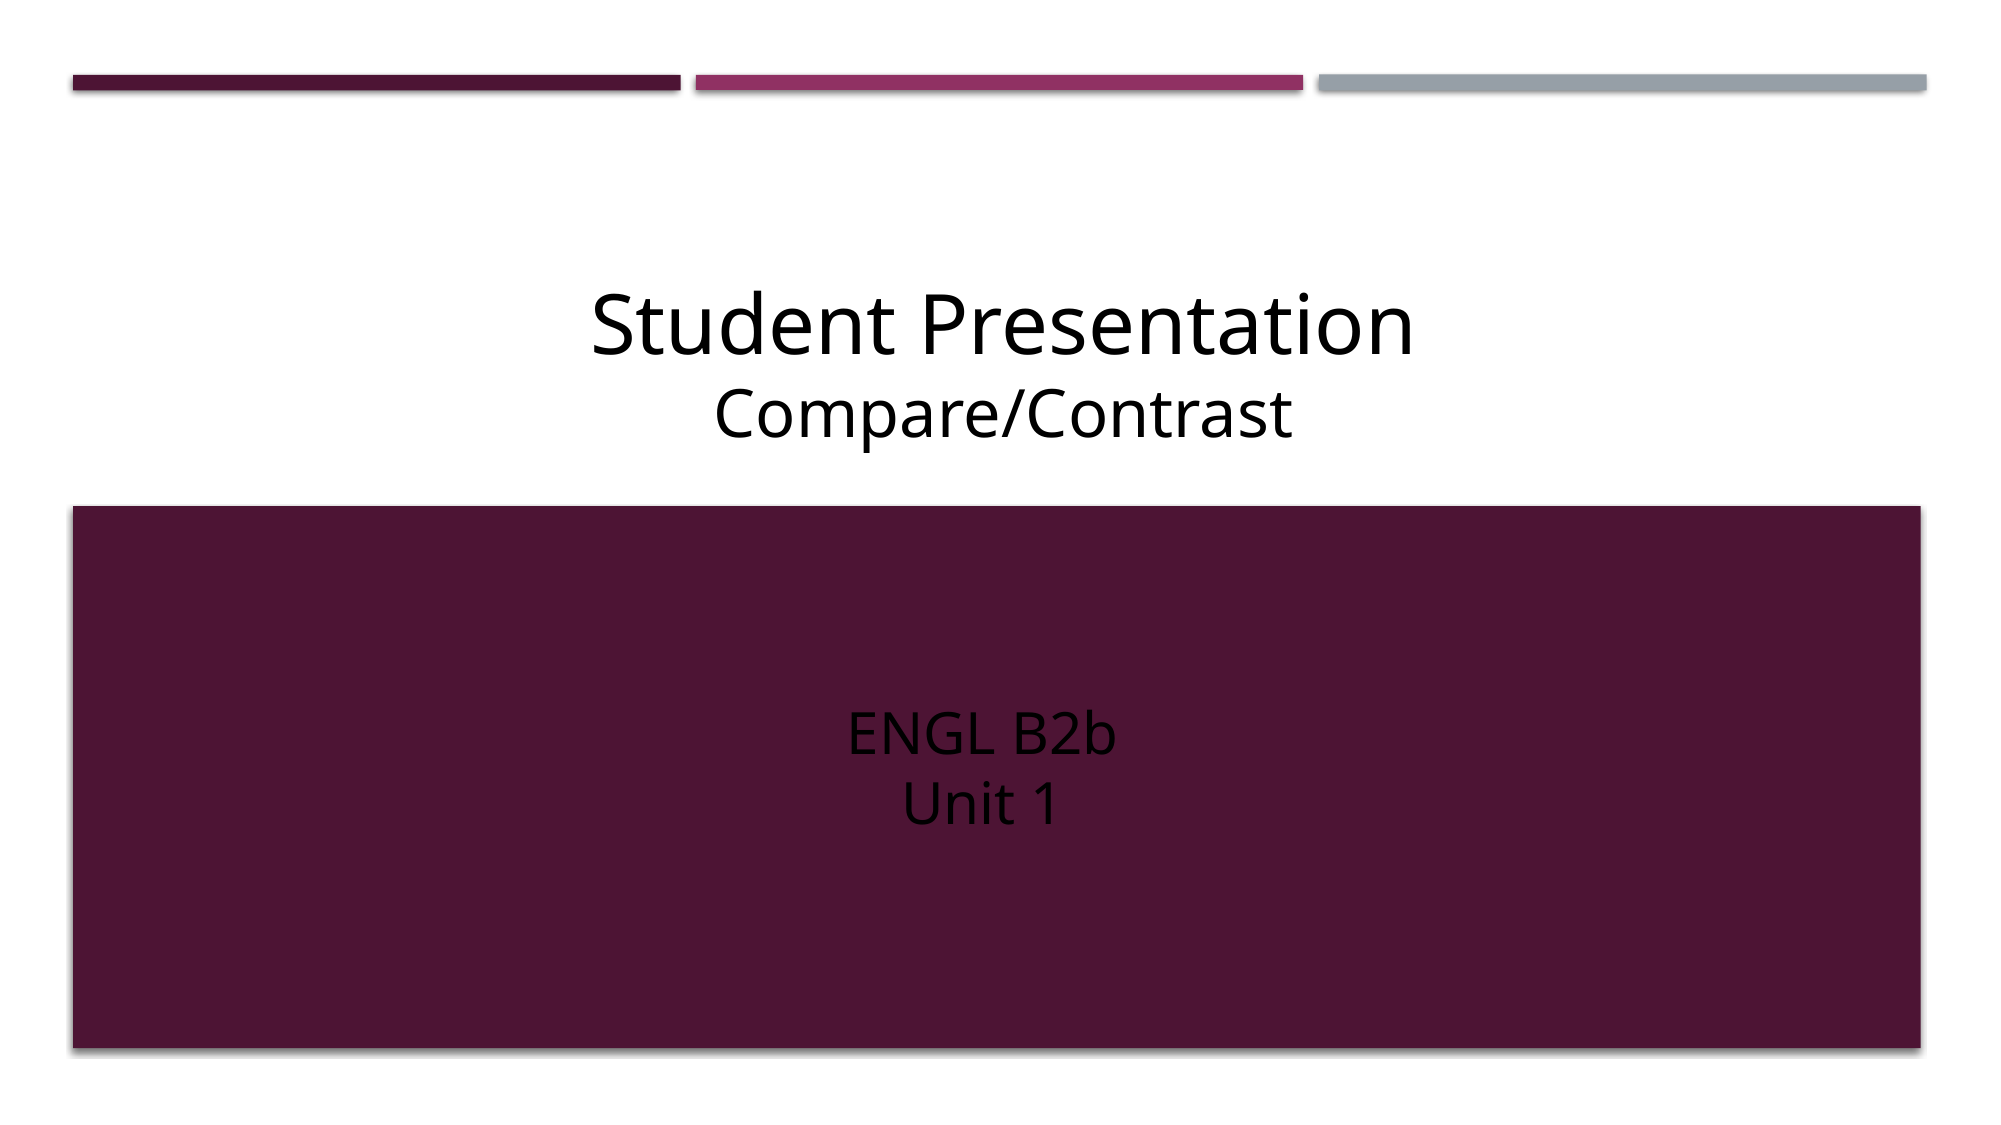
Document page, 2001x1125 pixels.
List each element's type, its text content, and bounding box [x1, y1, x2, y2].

text_box Student Presentation Compare/Contrast [575, 263, 1433, 459]
text_box ENGL B2b Unit 1 [713, 688, 1252, 844]
